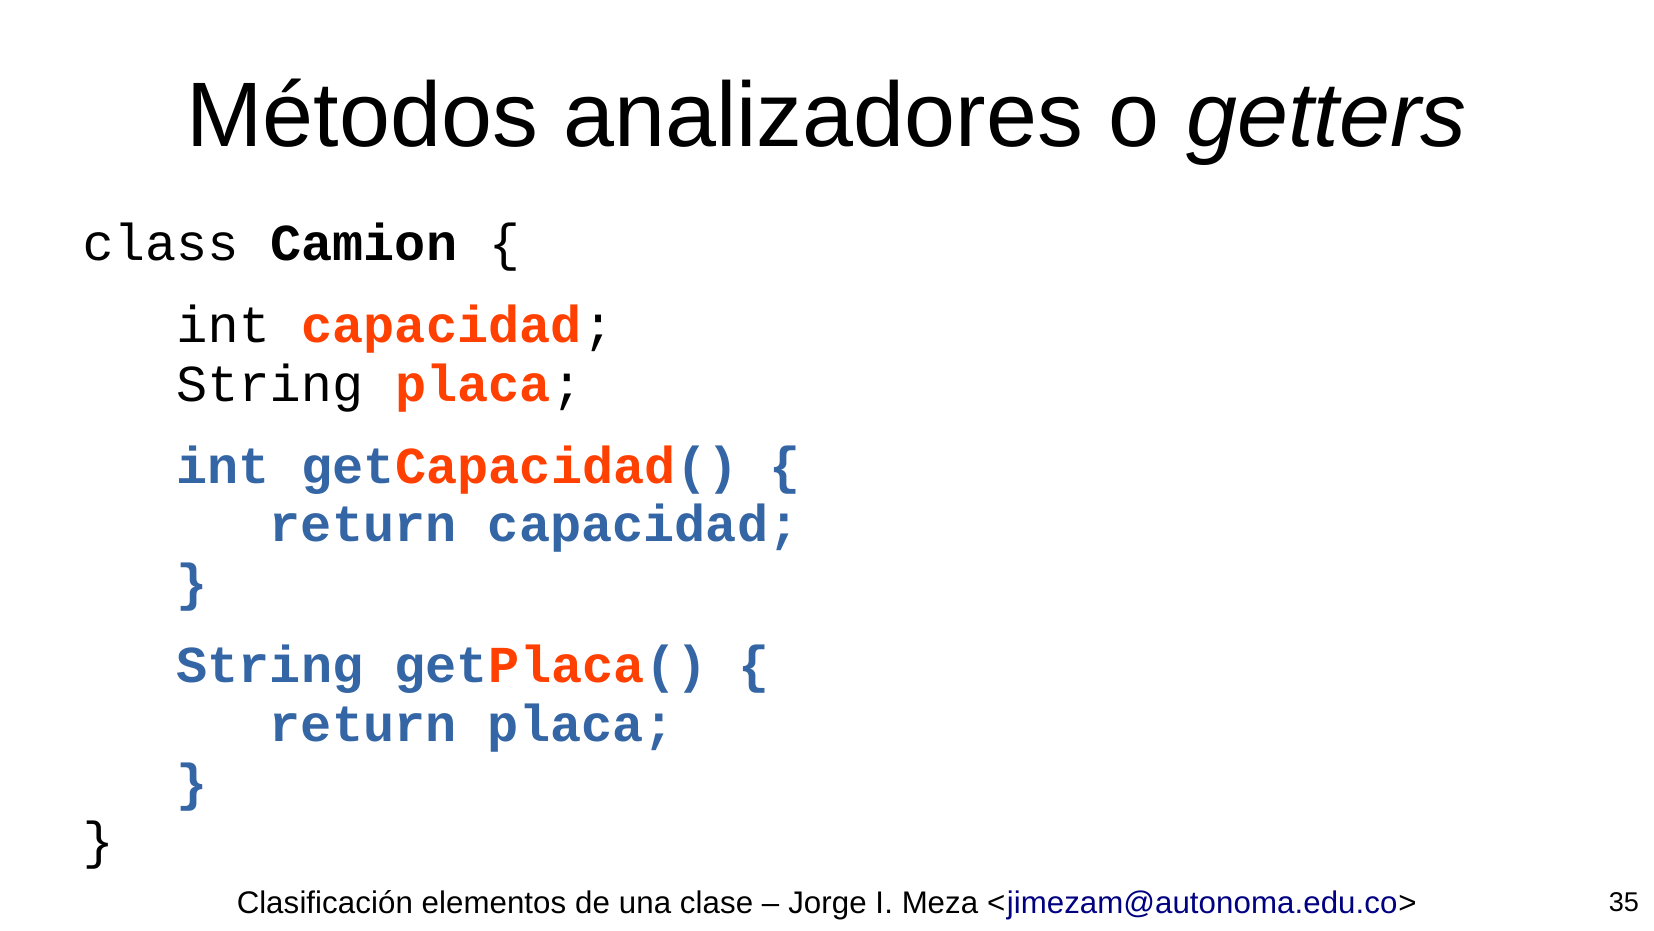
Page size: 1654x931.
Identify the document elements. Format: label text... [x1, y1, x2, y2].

list class Camion { int capacidad; String placa; int getCapacidad() { return capacidad; } String getPlaca() { return placa; } } [82, 217, 1571, 879]
title Métodos analizadores o getters [82, 37, 1571, 193]
